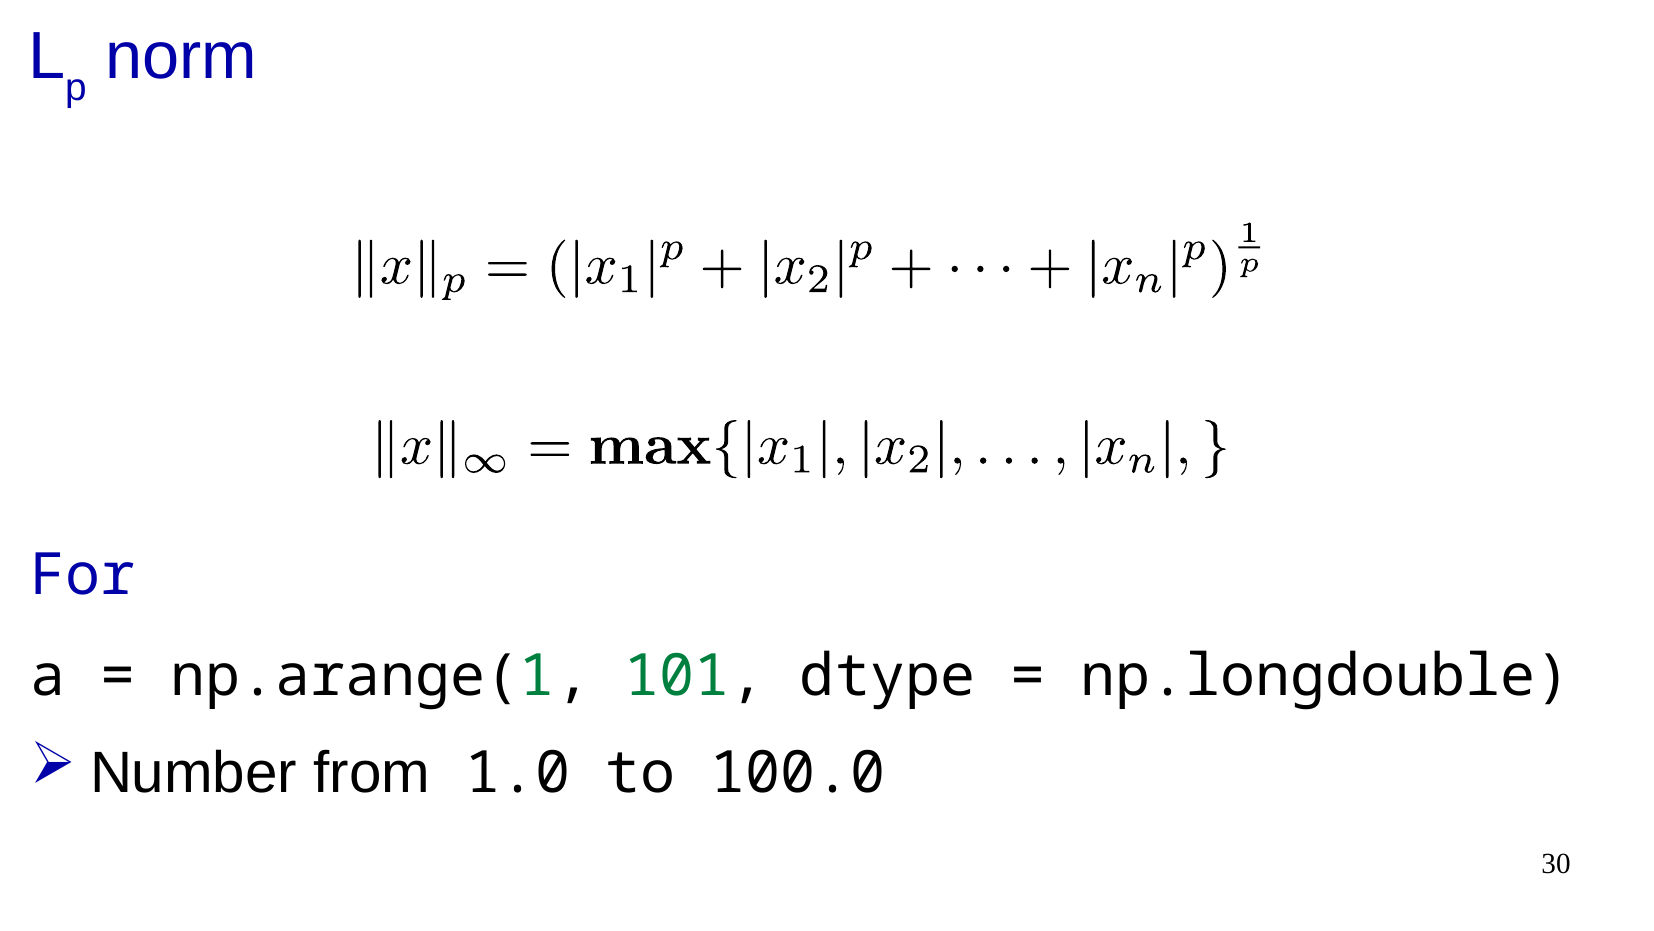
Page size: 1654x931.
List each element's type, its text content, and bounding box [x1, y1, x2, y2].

title Lp norm [28, 18, 1626, 109]
text_box [370, 420, 1231, 479]
text_box [350, 222, 1261, 301]
list For a = np.arange(1, 101, dtype = np.longdouble) Number from 1.0 to 100.0 [30, 330, 1645, 916]
